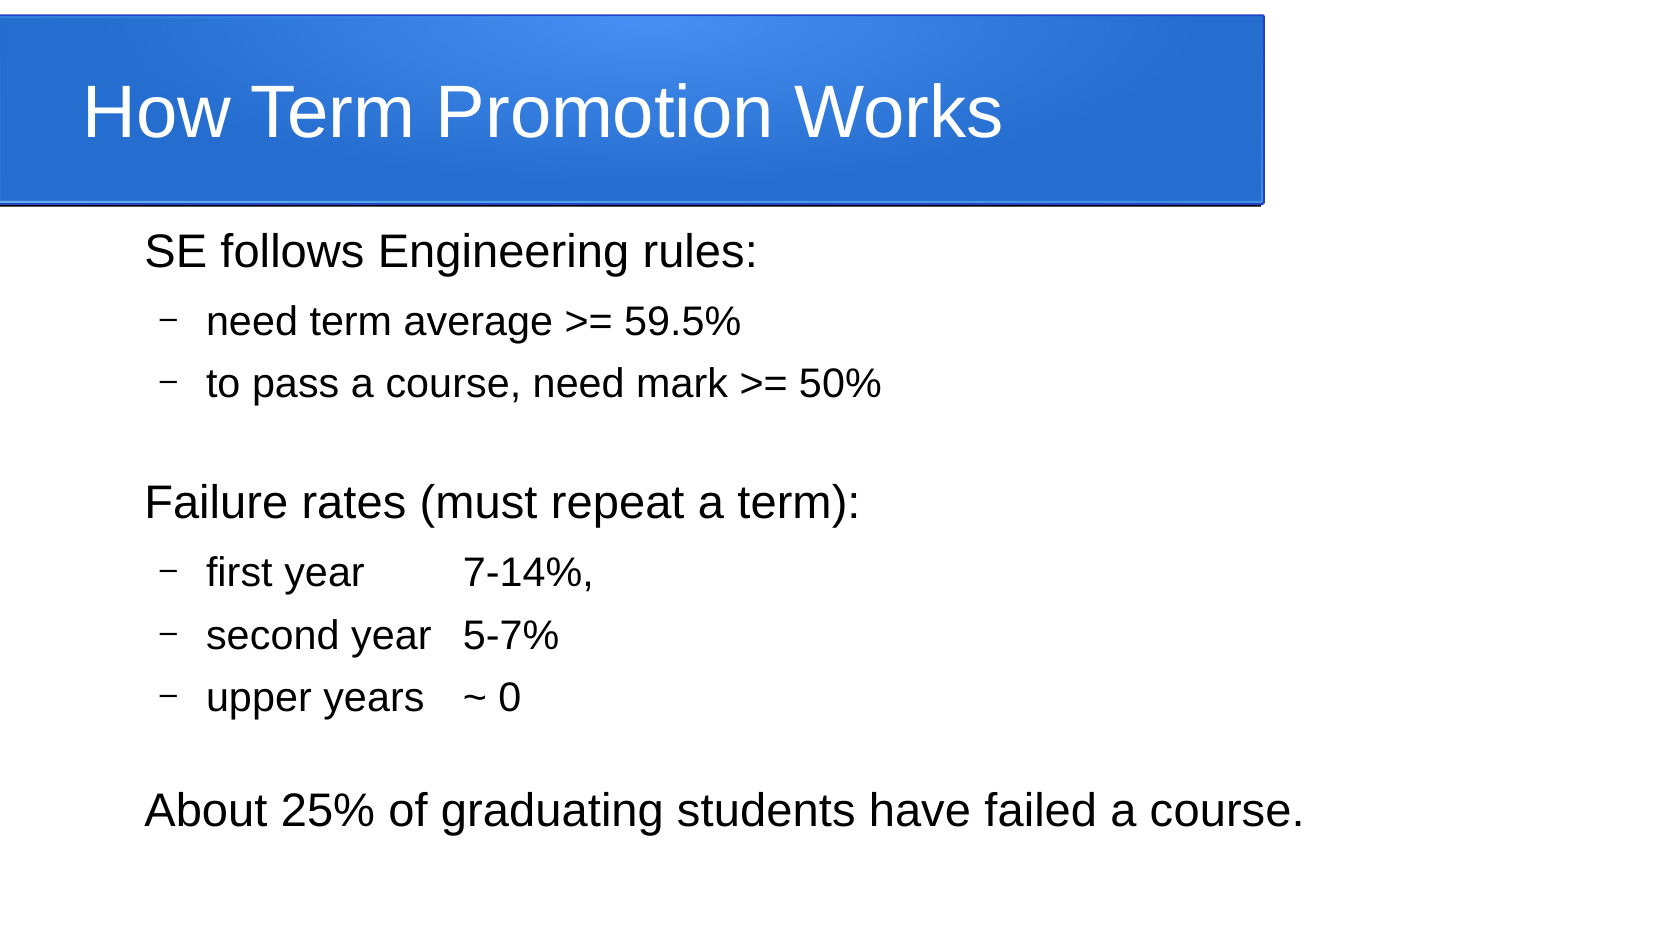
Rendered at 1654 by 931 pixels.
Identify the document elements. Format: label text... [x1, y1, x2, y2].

list SE follows Engineering rules: need term average >= 59.5% to pass a course, need mark >= 50% Failure rates (must repeat a term): first year 7-14%, second year 5-7% upper years ~ 0 About 25% of graduating students have failed a course. [82, 224, 1576, 841]
title How Term Promotion Works [82, 35, 1235, 189]
